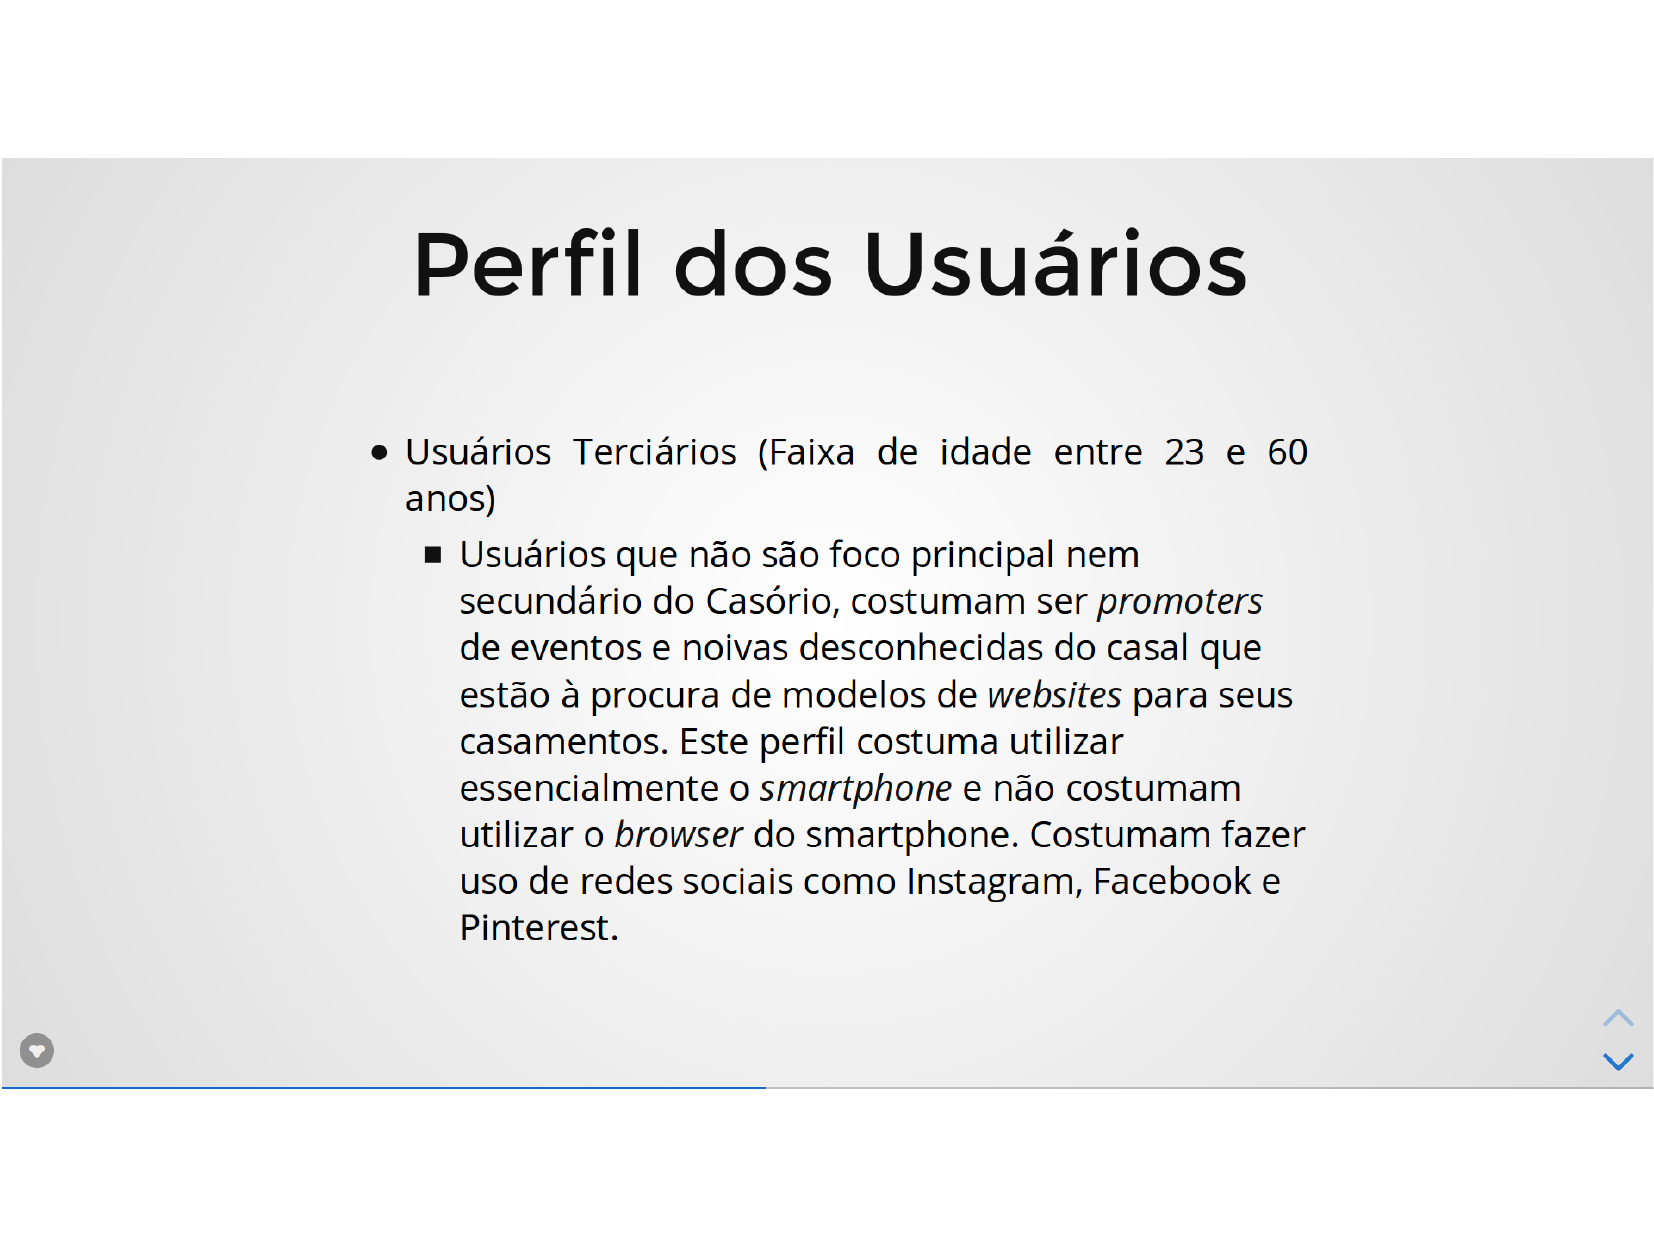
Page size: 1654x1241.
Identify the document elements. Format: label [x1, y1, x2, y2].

picture [2, 158, 1654, 1089]
